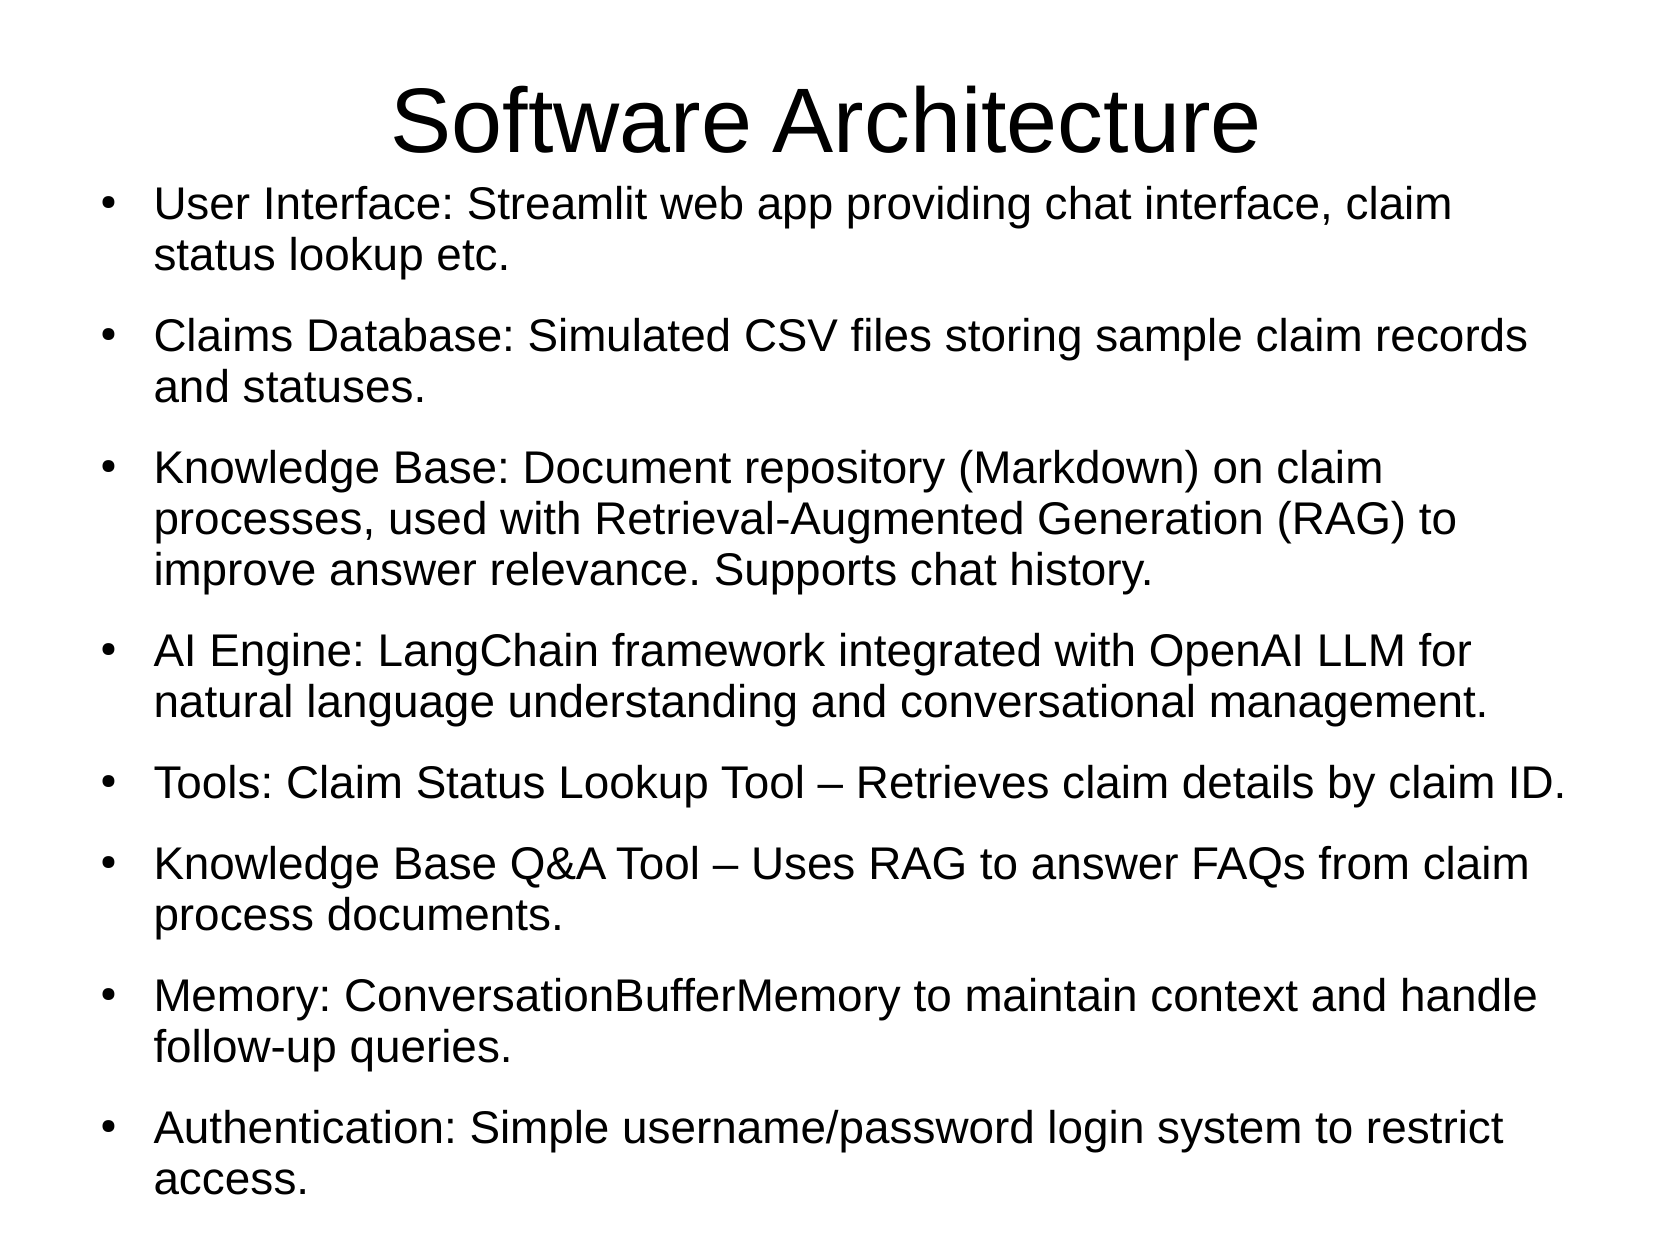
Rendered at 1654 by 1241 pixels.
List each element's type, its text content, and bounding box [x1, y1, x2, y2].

list User Interface: Streamlit web app providing chat interface, claim status lookup etc. Claims Database: Simulated CSV files storing sample claim records and statuses. Knowledge Base: Document repository (Markdown) on claim processes, used with Retrieval-Augmented Generation (RAG) to improve answer relevance. Supports chat history. AI Engine: LangChain framework integrated with OpenAI LLM for natural language understanding and conversational management. Tools: Claim Status Lookup Tool – Retrieves claim details by claim ID. Knowledge Base Q&A Tool – Uses RAG to answer FAQs from claim process documents. Memory: ConversationBufferMemory to maintain context and handle follow-up queries. Authentication: Simple username/password login system to restrict access. [82, 177, 1571, 1201]
title Software Architecture [82, 0, 1571, 177]
